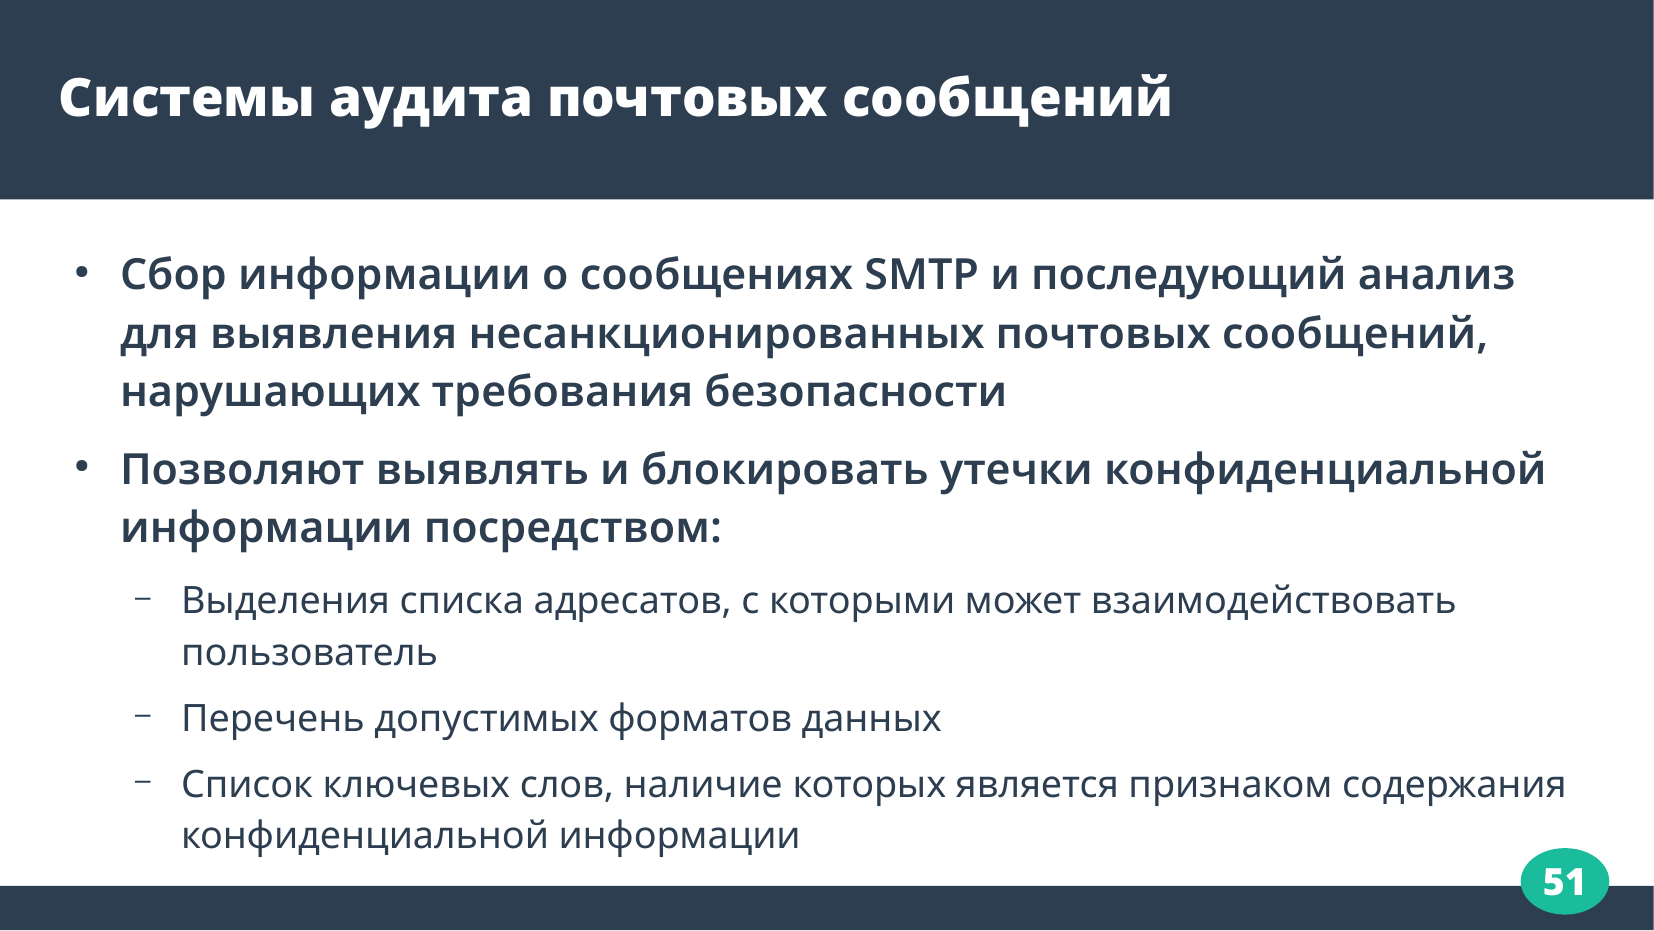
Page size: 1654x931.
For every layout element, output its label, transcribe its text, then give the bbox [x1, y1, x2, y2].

list Сбор информации о сообщениях SMTP и последующий анализ для выявления несанкционированных почтовых сообщений, нарушающих требования безопасности Позволяют выявлять и блокировать утечки конфиденциальной информации посредством: Выделения списка адресатов, с которыми может взаимодействовать пользователь Перечень допустимых форматов данных Список ключевых слов, наличие которых является признаком содержания конфиденциальной информации [59, 243, 1595, 864]
title Системы аудита почтовых сообщений [59, 37, 1595, 155]
